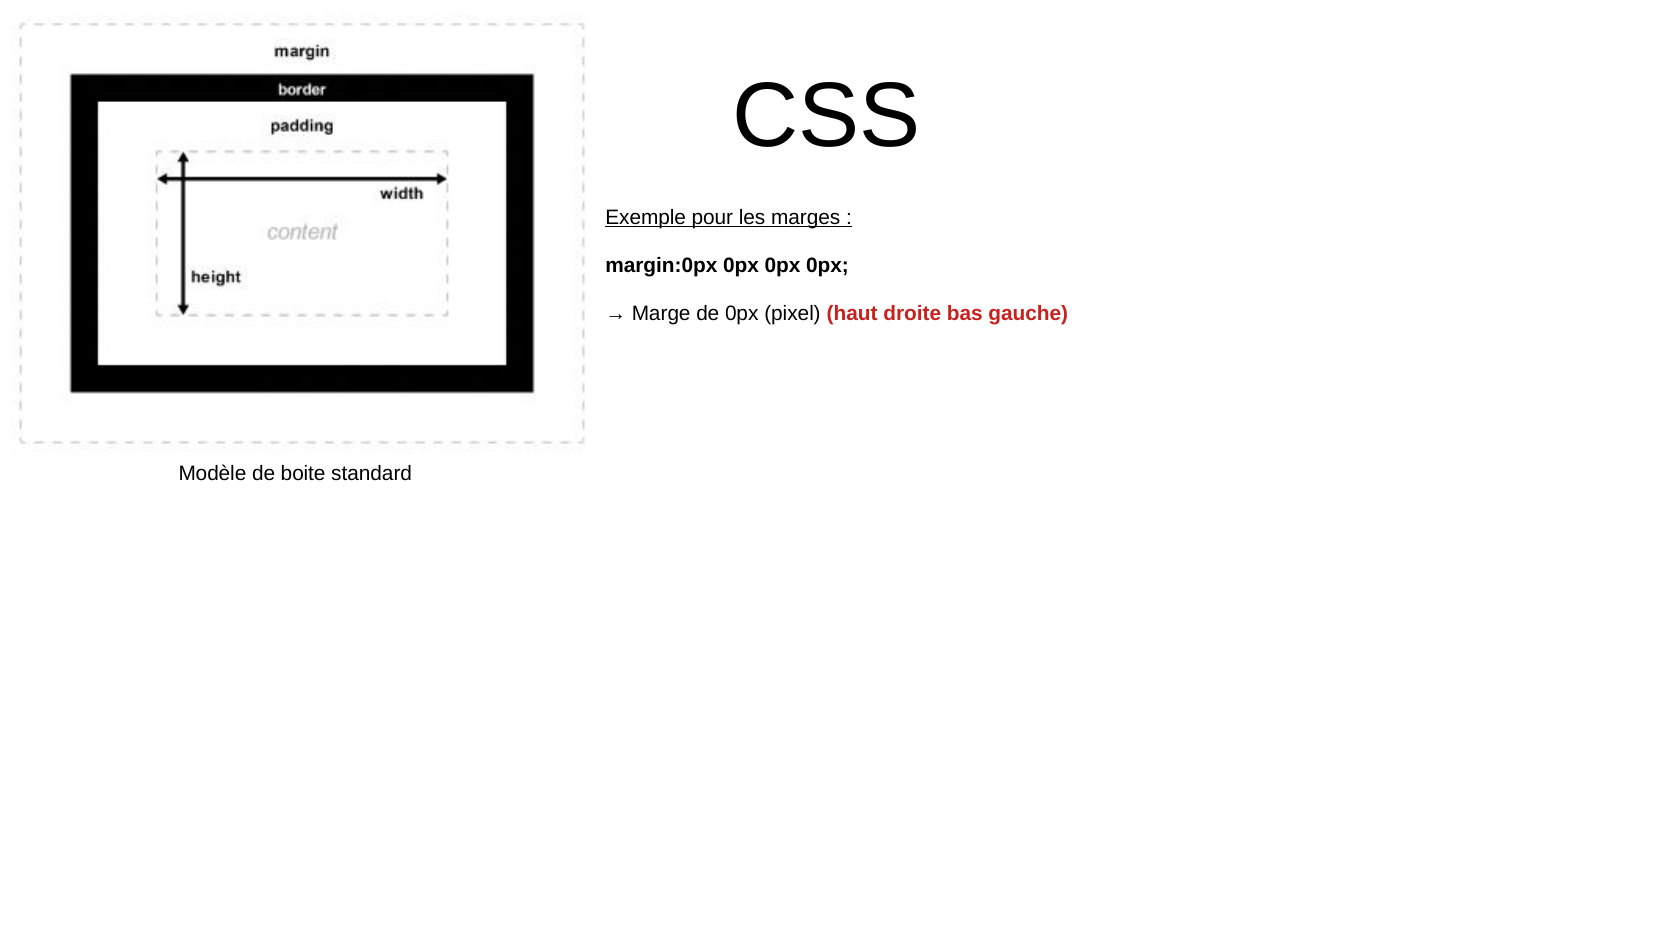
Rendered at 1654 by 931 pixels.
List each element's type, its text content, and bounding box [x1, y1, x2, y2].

title CSS [591, 37, 1571, 193]
text_box Exemple pour les marges : margin:0px 0px 0px 0px; → Marge de 0px (pixel) (haut droite bas gauche) [590, 198, 1123, 356]
text_box Modèle de boite standard [29, 461, 562, 497]
picture [9, 11, 591, 461]
